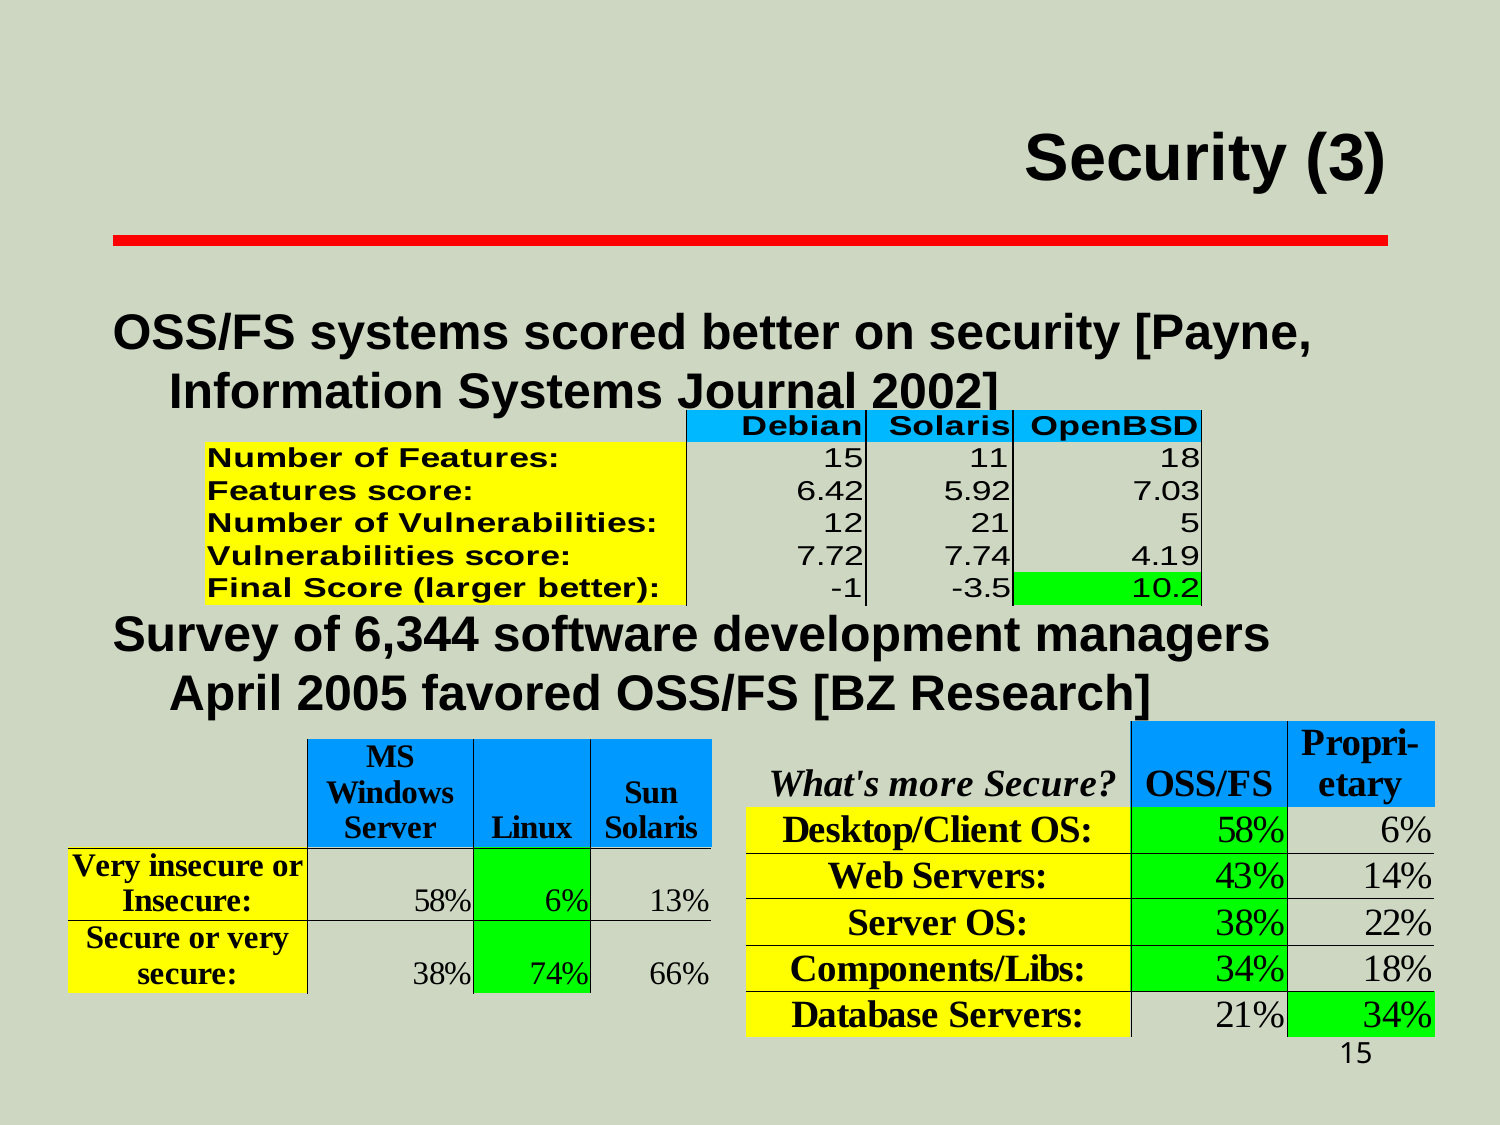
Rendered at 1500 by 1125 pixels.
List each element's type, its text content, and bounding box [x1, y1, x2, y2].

list OSS/FS systems scored better on security [Payne, Information Systems Journal 2002] Survey of 6,344 software development managers April 2005 favored OSS/FS [BZ Research] [112, 299, 1388, 1080]
title Security (3) [337, 85, 1388, 224]
chart [67, 739, 714, 1023]
chart [745, 721, 1437, 1072]
chart [204, 409, 1204, 610]
